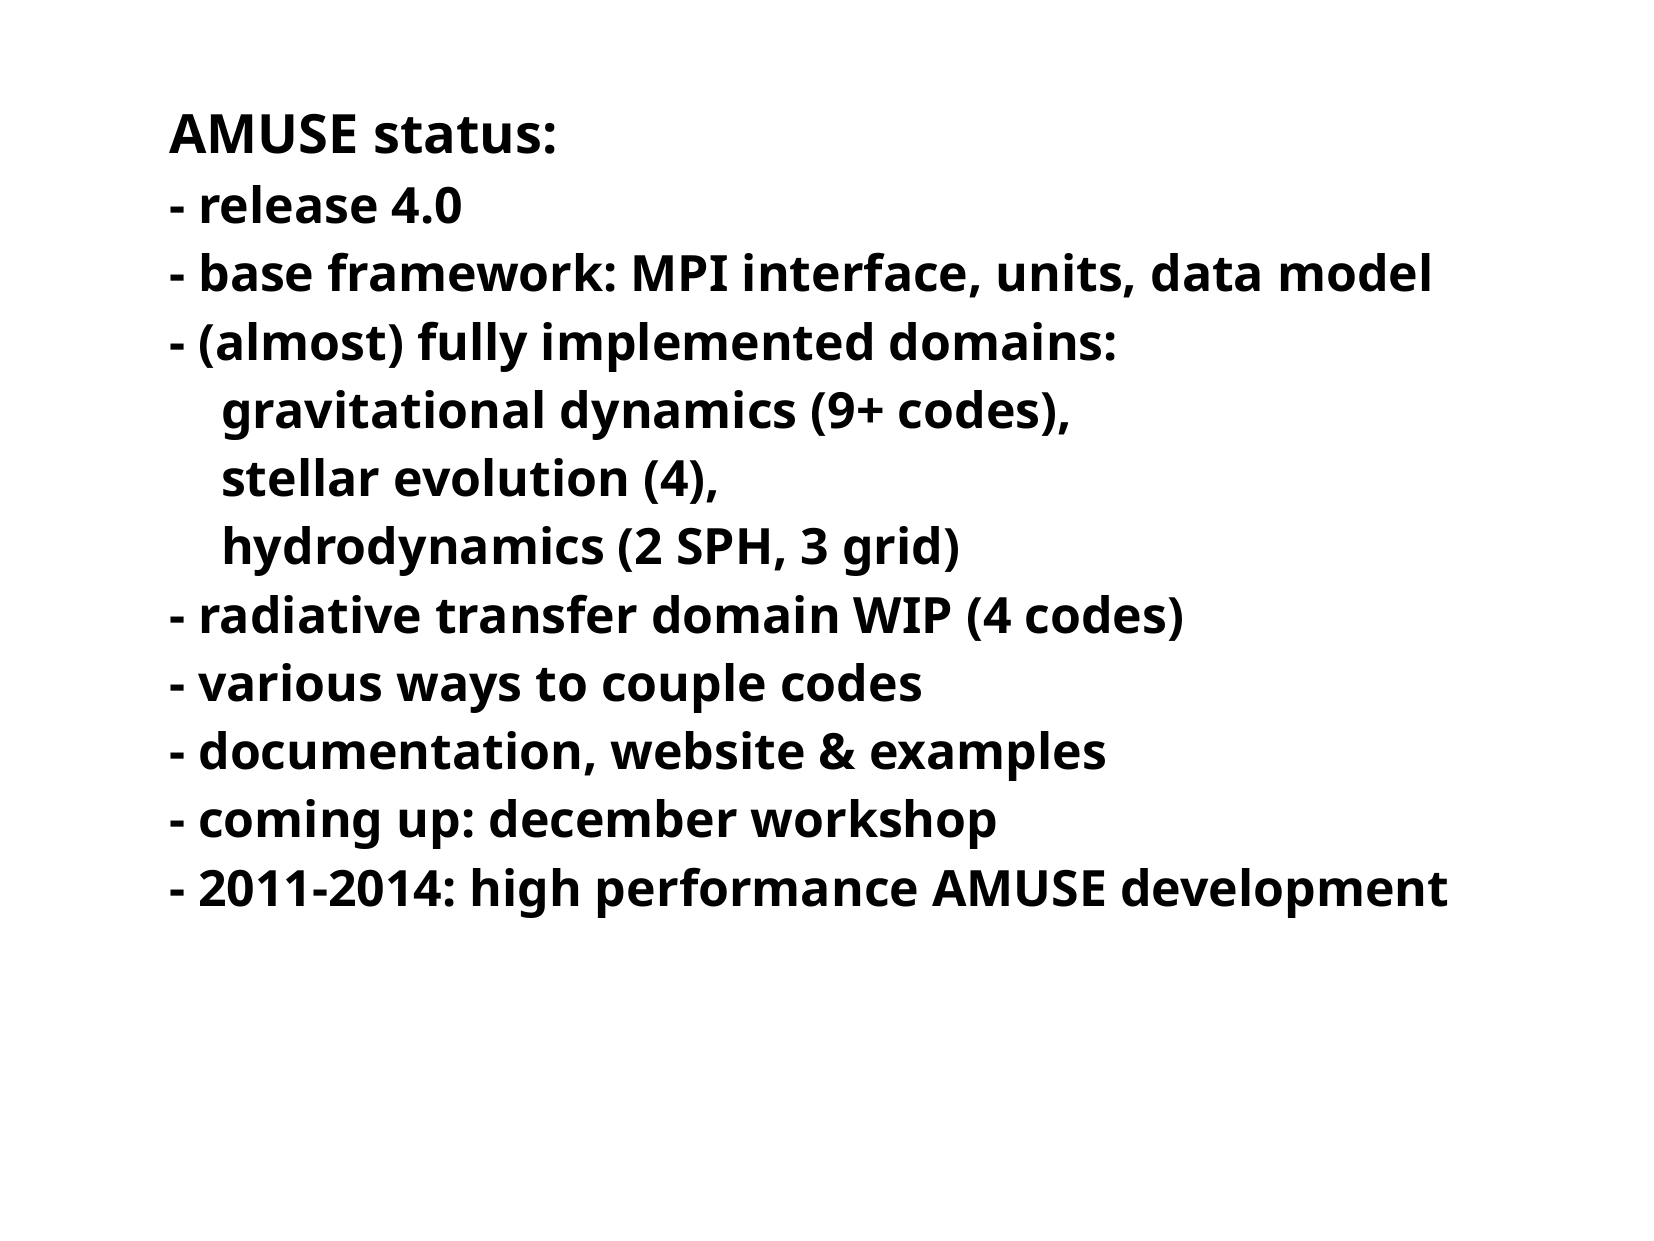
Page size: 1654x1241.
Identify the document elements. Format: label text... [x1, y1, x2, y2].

text_box AMUSE status: - release 4.0 - base framework: MPI interface, units, data model - (almost) fully implemented domains: gravitational dynamics (9+ codes), stellar evolution (4), hydrodynamics (2 SPH, 3 grid) - radiative transfer domain WIP (4 codes) - various ways to couple codes - documentation, website & examples - coming up: december workshop - 2011-2014: high performance AMUSE development [154, 88, 1447, 1092]
